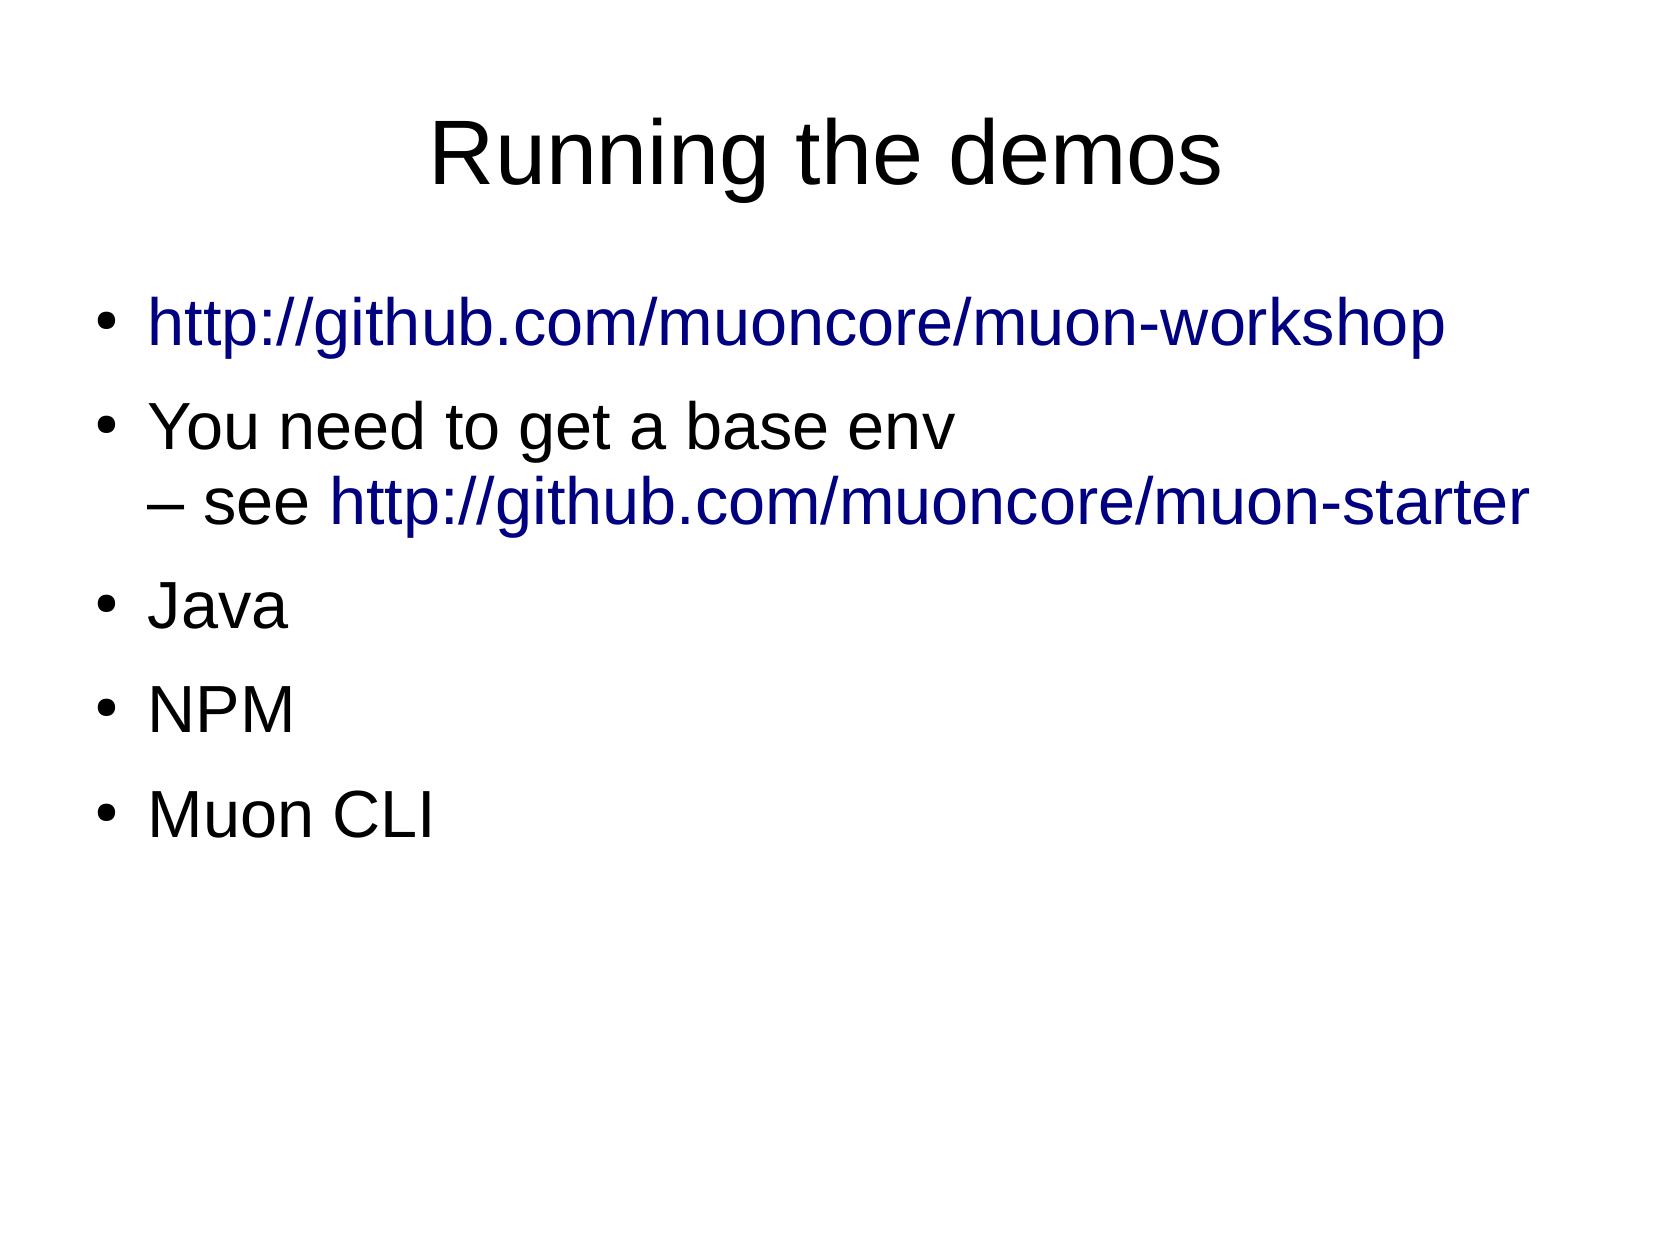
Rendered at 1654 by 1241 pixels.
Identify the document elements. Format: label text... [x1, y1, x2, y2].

list http://github.com/muoncore/muon-workshop You need to get a base env – see http://github.com/muoncore/muon-starter Java NPM Muon CLI [76, 284, 1565, 1004]
title Running the demos [82, 49, 1571, 257]
